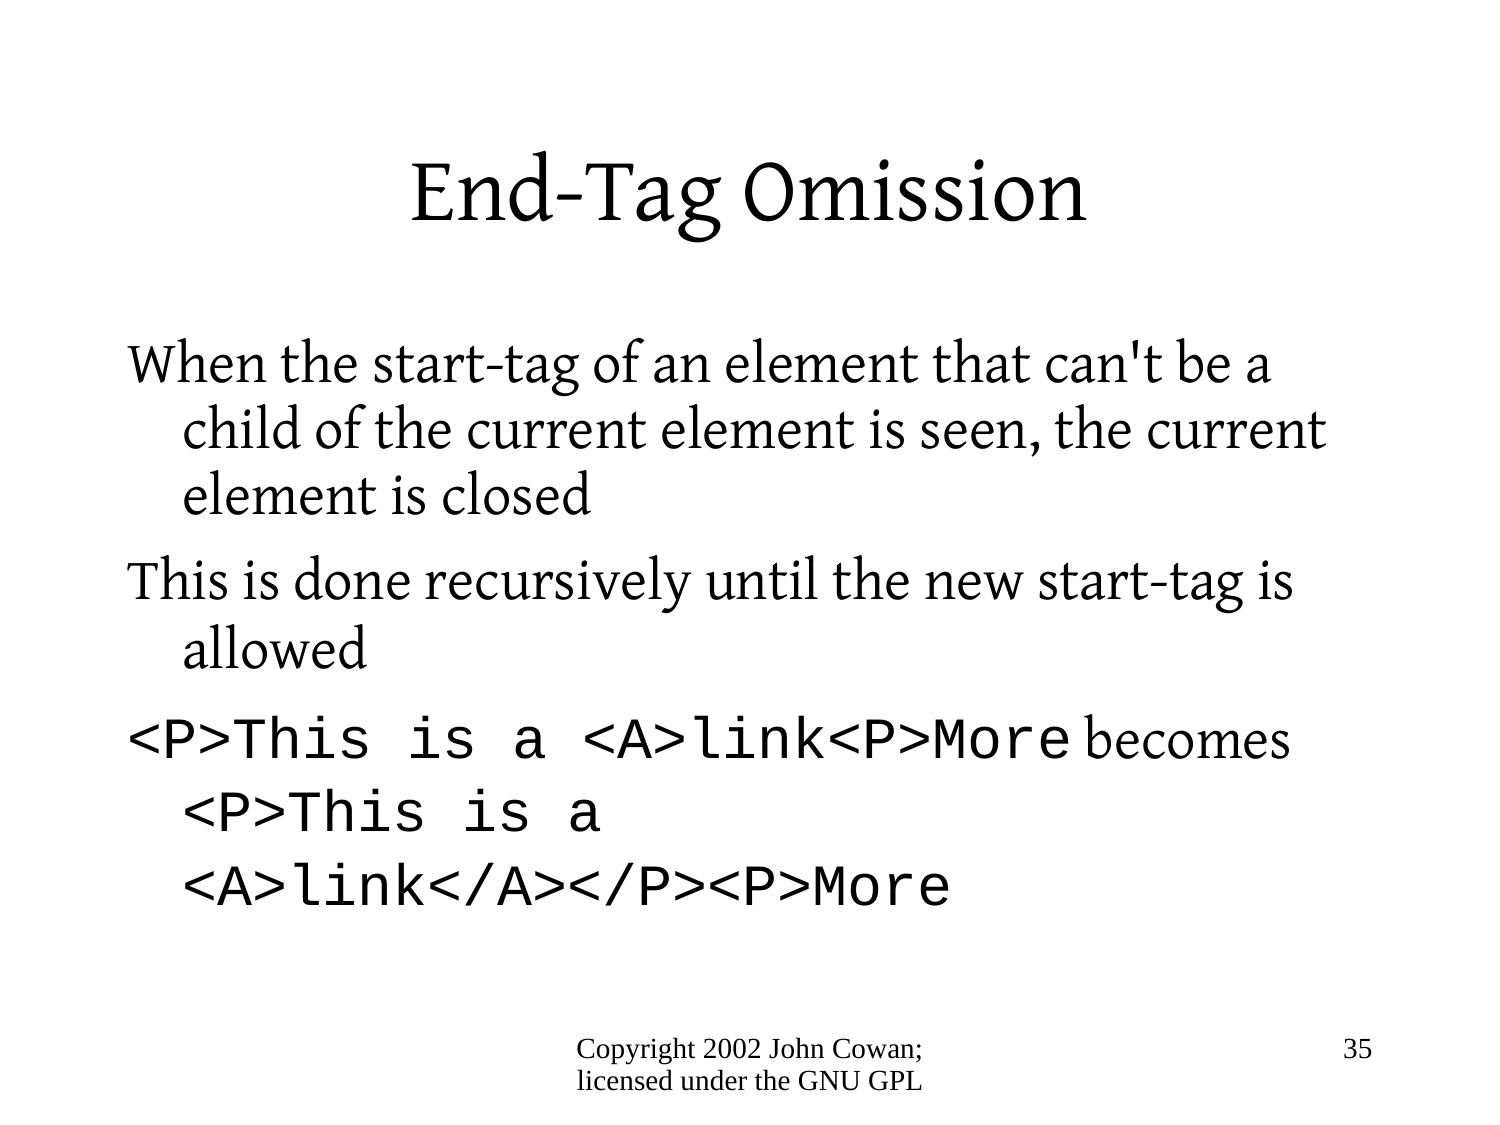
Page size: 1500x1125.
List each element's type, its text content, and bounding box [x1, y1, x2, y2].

title End-Tag Omission [112, 99, 1388, 288]
text_box 35 [1074, 1025, 1388, 1074]
text_box Copyright 2002 John Cowan; licensed under the GNU GPL [512, 1025, 988, 1107]
list When the start-tag of an element that can't be a child of the current element is seen, the current element is closed This is done recursively until the new start-tag is allowed <P>This is a <A>link<P>More becomes <P>This is a <A>link</A></P><P>More [112, 324, 1388, 1017]
